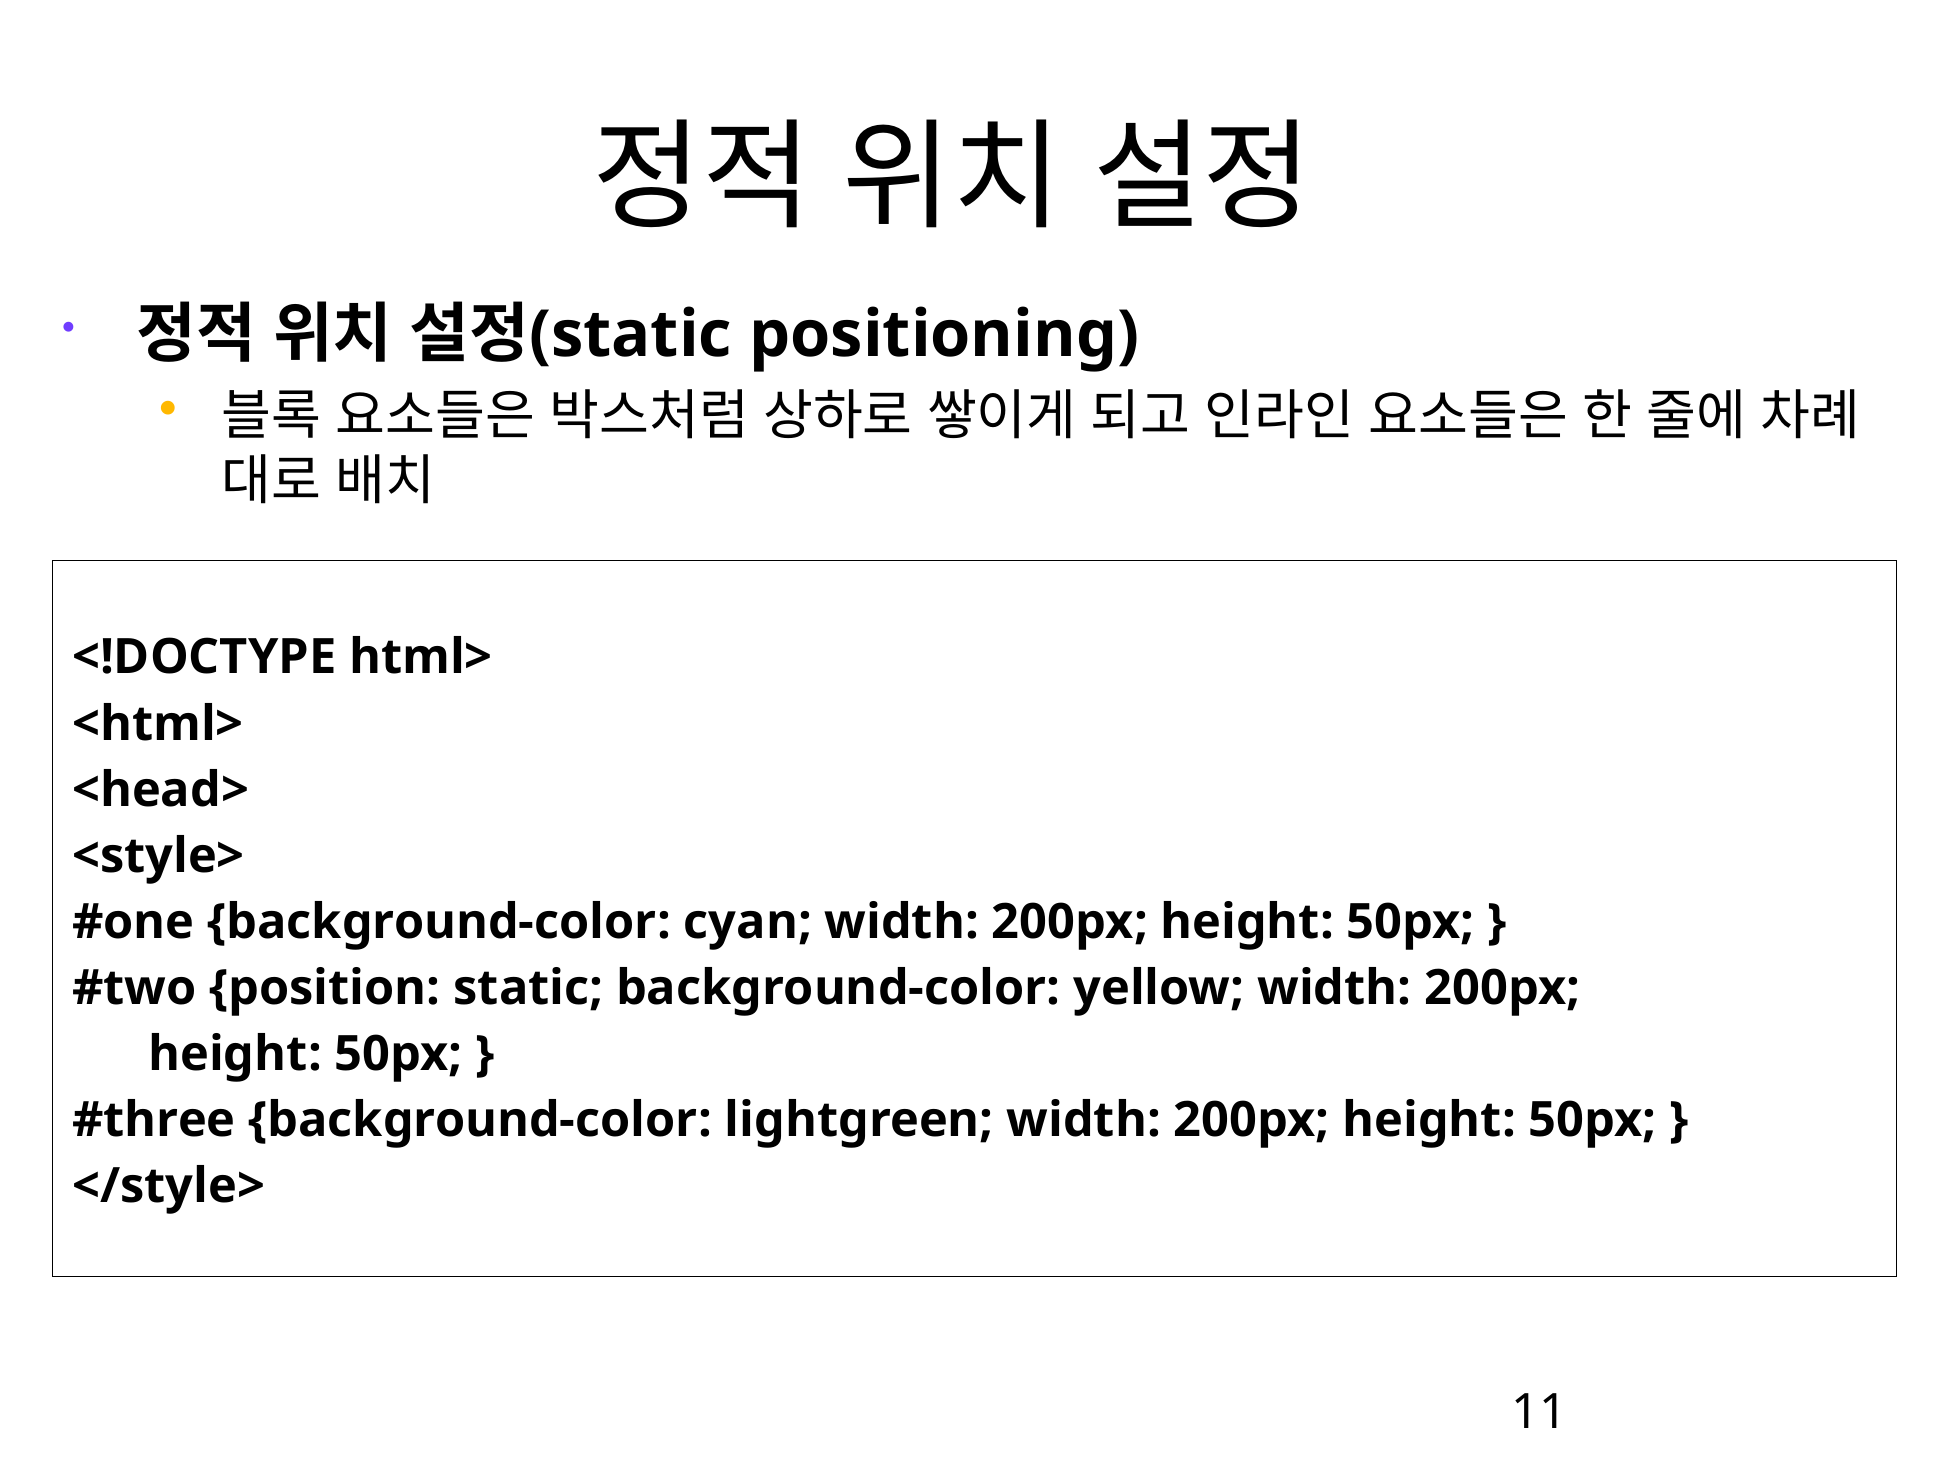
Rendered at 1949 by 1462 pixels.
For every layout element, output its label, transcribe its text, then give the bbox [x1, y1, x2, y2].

slide_number <숫자> [1496, 1372, 1899, 1462]
title 정적 위치 설정 [156, 92, 1749, 255]
list 정적 위치 설정(static positioning) 블록 요소들은 박스처럼 상하로 쌓이게 되고 인라인 요소들은 한 줄에 차례대로 배치 [48, 284, 1897, 1343]
text_box <!DOCTYPE html> <html> <head> <style> #one {background-color: cyan; width: 200px; height: 50px; } #two {position: static; background-color: yellow; width: 200px; height: 50px; } #three {background-color: lightgreen; width: 200px; height: 50px; } </style> [52, 560, 1897, 1277]
